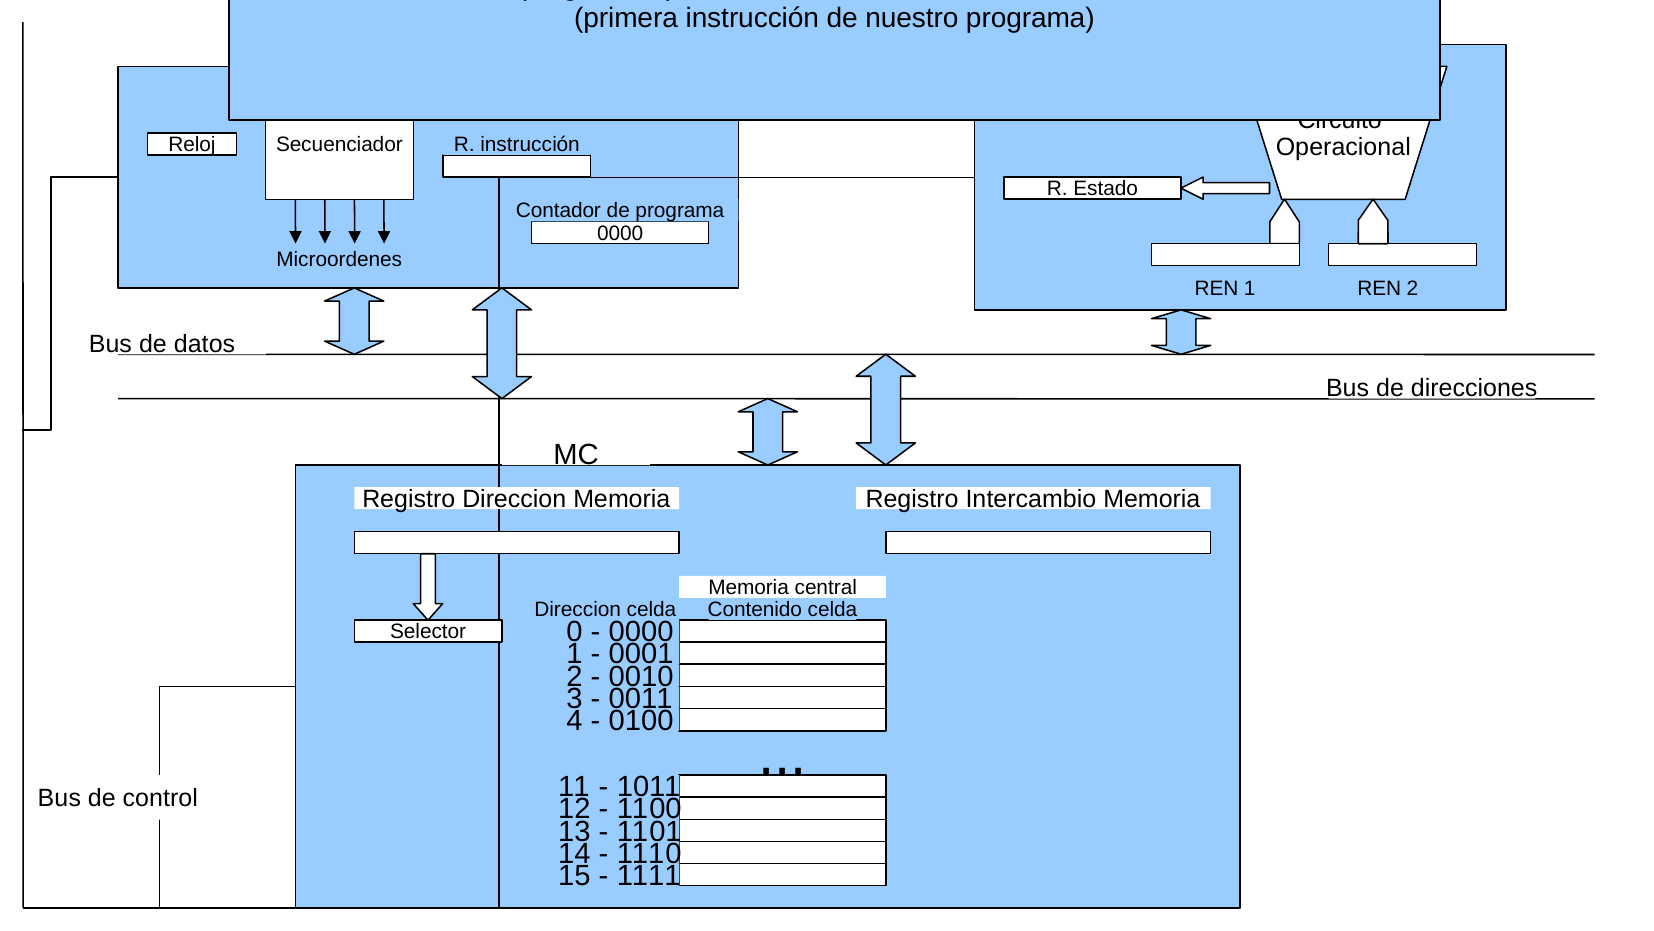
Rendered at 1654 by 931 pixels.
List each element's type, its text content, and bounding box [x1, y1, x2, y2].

text_box [118, 66, 739, 399]
text_box 14 - 1110 [560, 841, 680, 863]
text_box Bus de datos [59, 332, 266, 355]
text_box Registro Intercambio Memoria [856, 487, 1211, 510]
text_box Memoria central [679, 575, 886, 598]
text_box Direccion celda [531, 597, 680, 620]
text_box Microordenes [265, 248, 414, 271]
text_box R. Estado [1003, 177, 1181, 200]
text_box 2 - 0010 [560, 664, 680, 686]
text_box R. instrucción [442, 132, 591, 155]
text_box Supongamos pues, la siguiente situación inicial : - El programa cargado en memoria - Contenido de las celdas _____ y _____ : __ y __ respectivamente - El contador de programa apuntando a la dirección 000 (primera instrucción de nuestro programa) [229, 0, 1441, 121]
text_box Bus de control [29, 775, 207, 820]
text_box 11 - 1011 [560, 775, 680, 797]
text_box 0 - 0000 [560, 620, 680, 642]
text_box 3 - 0011 [560, 686, 680, 708]
text_box 15 - 1111 [560, 863, 680, 886]
text_box MC [502, 442, 650, 466]
text_box 13 - 1101 [560, 819, 680, 841]
text_box 0000 [531, 222, 709, 244]
text_box Contador de programa [502, 199, 739, 222]
text_box Registro Direccion Memoria [354, 487, 680, 510]
text_box [295, 354, 1241, 909]
text_box Bus de direcciones [1328, 376, 1536, 399]
text_box 4 - 0100 [560, 708, 680, 731]
text_box Contenido celda [708, 597, 857, 620]
text_box 1 - 0001 [560, 642, 680, 664]
text_box Secuenciador [265, 121, 414, 200]
text_box Circuito Operacional [1257, 121, 1430, 200]
text_box [974, 44, 1507, 355]
text_box 12 - 1100 [560, 797, 680, 819]
text_box Selector [354, 620, 503, 643]
text_box Reloj [147, 132, 237, 155]
